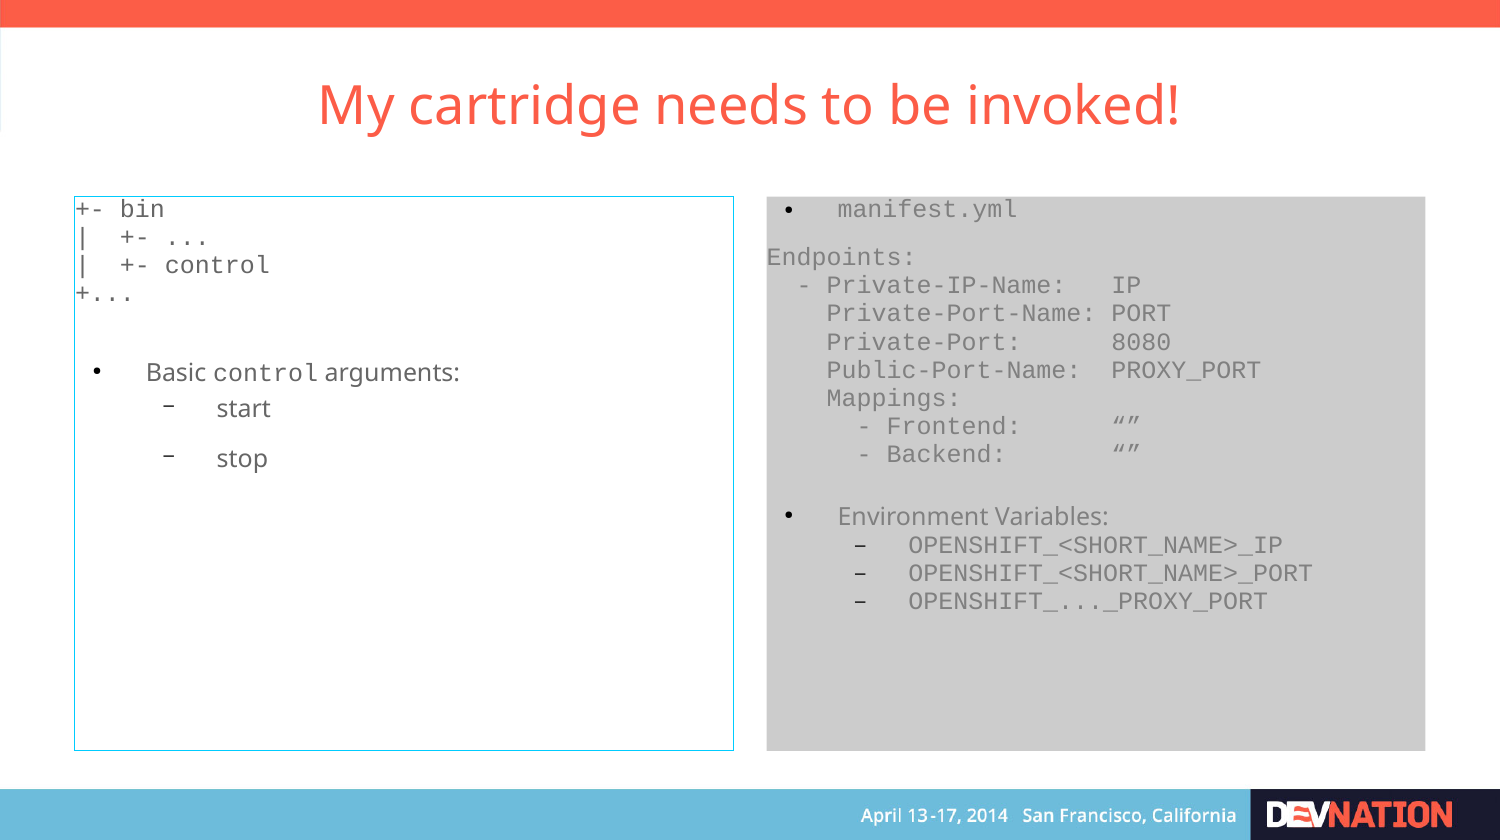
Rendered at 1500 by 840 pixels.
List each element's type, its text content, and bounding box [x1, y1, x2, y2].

picture [0, 0, 1500, 840]
list manifest.yml Endpoints: - Private-IP-Name: IP Private-Port-Name: PORT Private-Port: 8080 Public-Port-Name: PROXY_PORT Mappings: - Frontend: “” - Backend: “” Environment Variables: OPENSHIFT_<SHORT_NAME>_IP OPENSHIFT_<SHORT_NAME>_PORT OPENSHIFT_..._PROXY_PORT [766, 196, 1426, 751]
title My cartridge needs to be invoked! [74, 33, 1425, 174]
list +- bin | +- ... | +- control +... Basic control arguments: start stop [74, 196, 734, 751]
